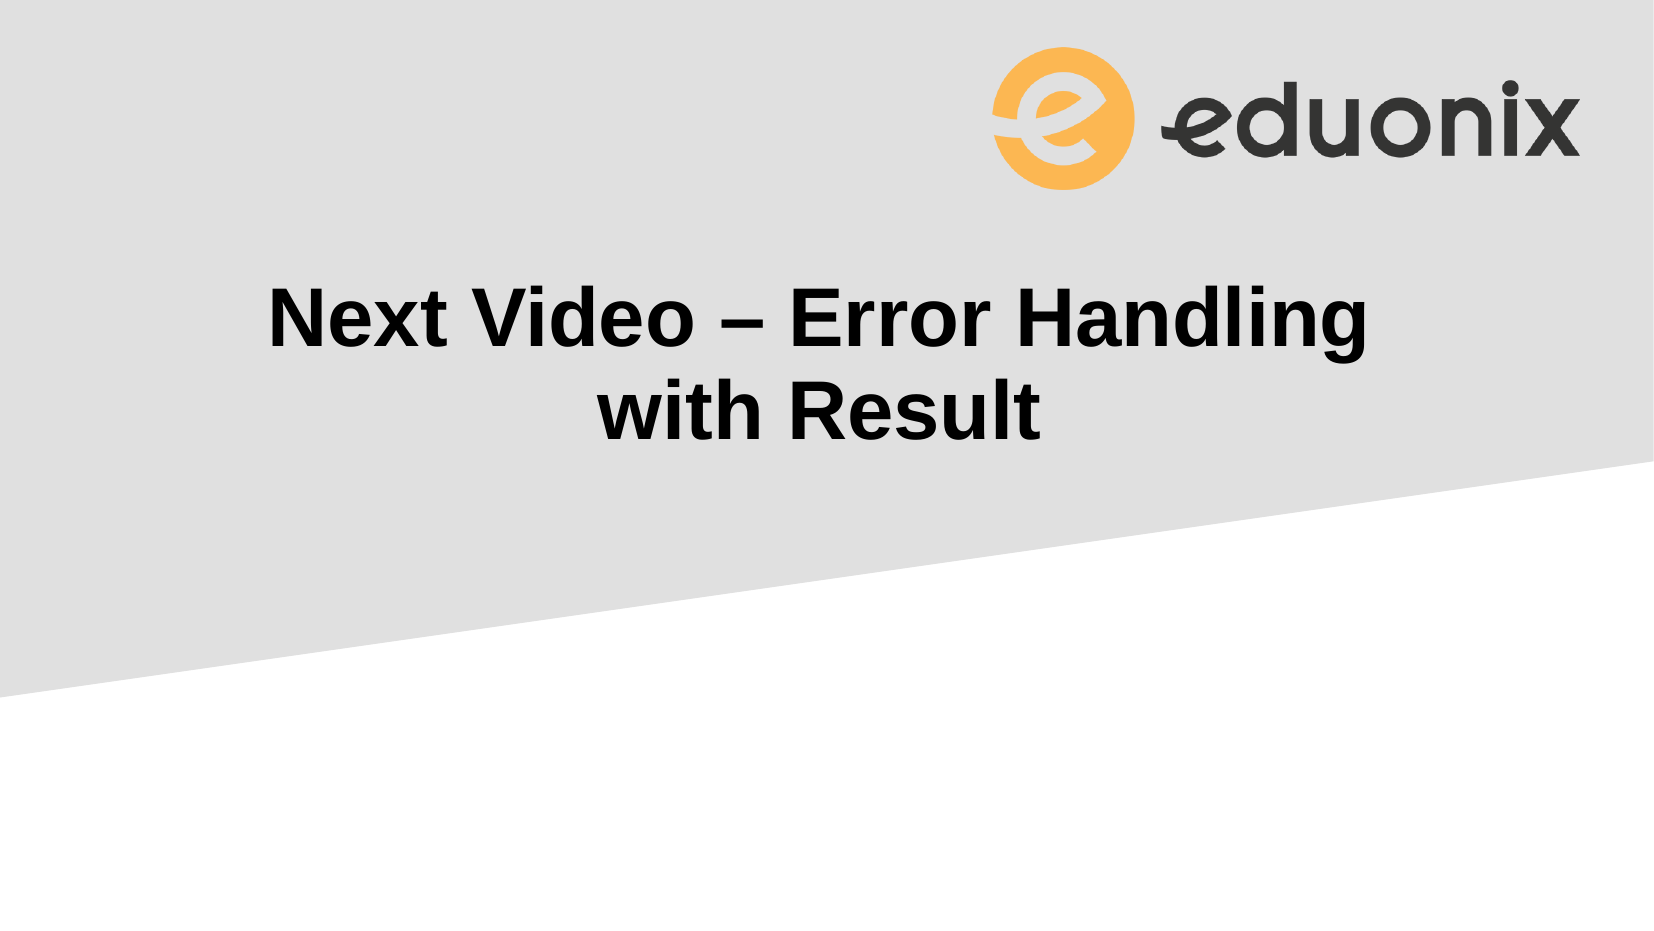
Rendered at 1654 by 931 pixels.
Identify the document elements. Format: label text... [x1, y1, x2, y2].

picture [992, 47, 1580, 190]
title Next Video – Error Handling with Result [75, 90, 1564, 639]
